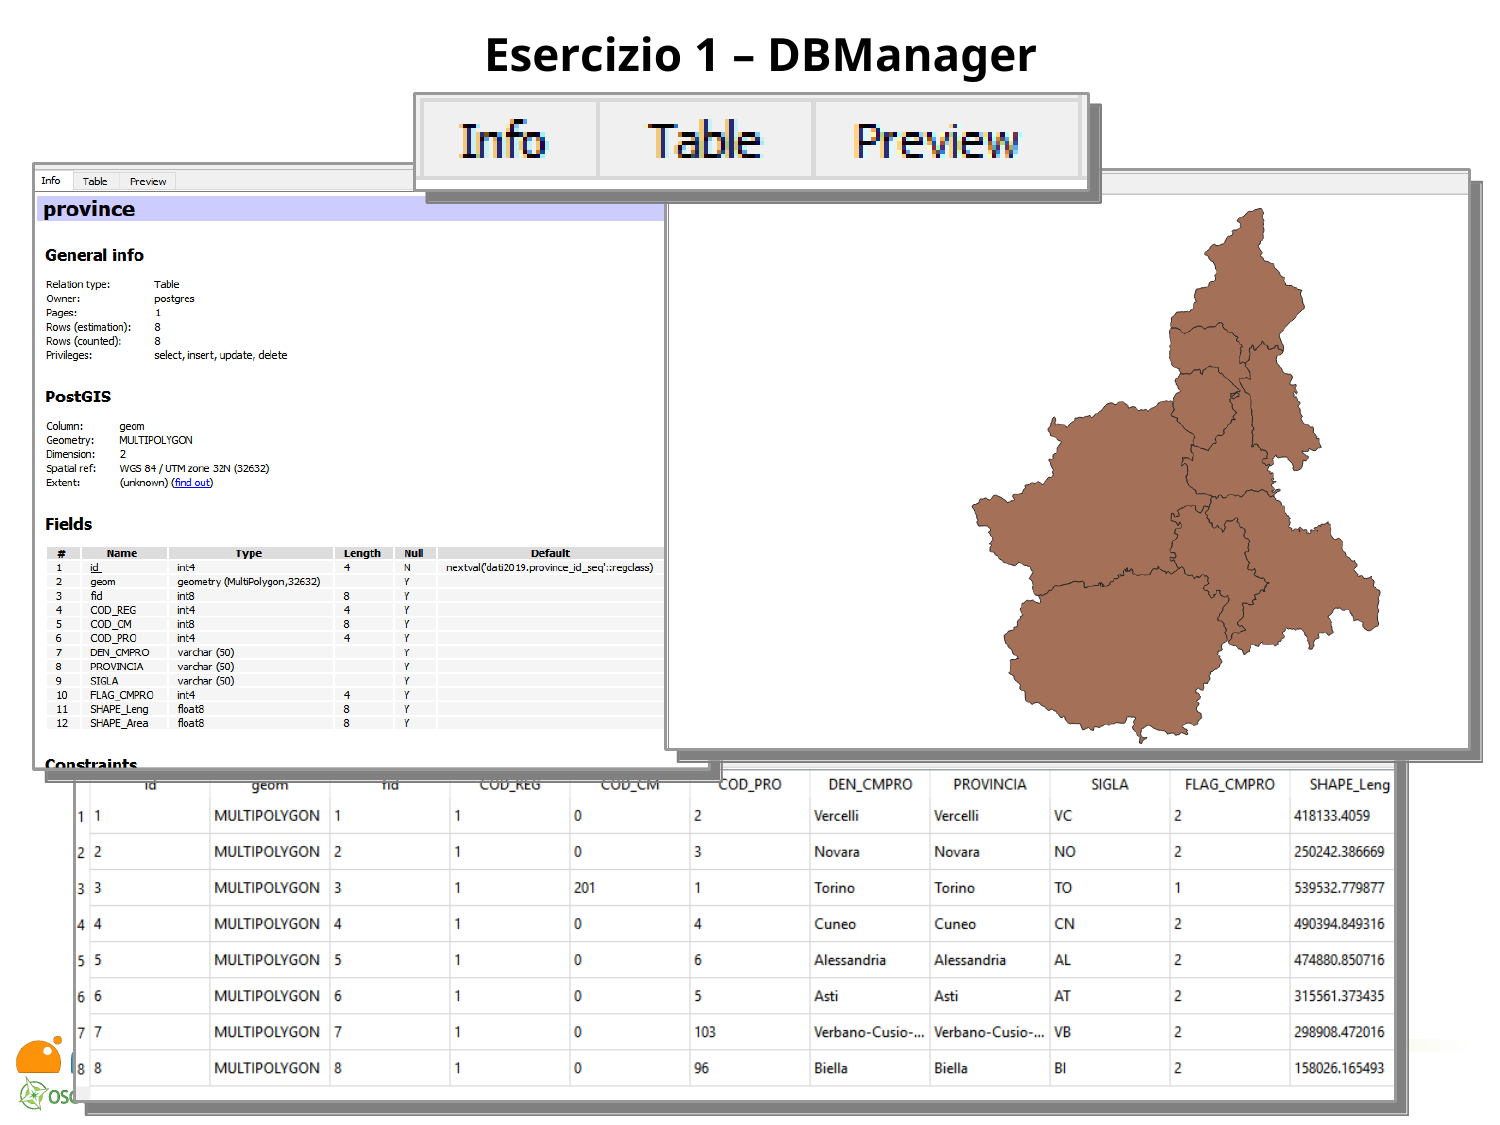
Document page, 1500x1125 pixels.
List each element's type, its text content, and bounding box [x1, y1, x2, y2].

picture [75, 763, 1394, 1101]
picture [667, 171, 1468, 748]
picture [35, 165, 708, 768]
picture [416, 94, 1087, 189]
picture [2, 1027, 243, 1118]
title Esercizio 1 – DBManager [21, 26, 1500, 82]
